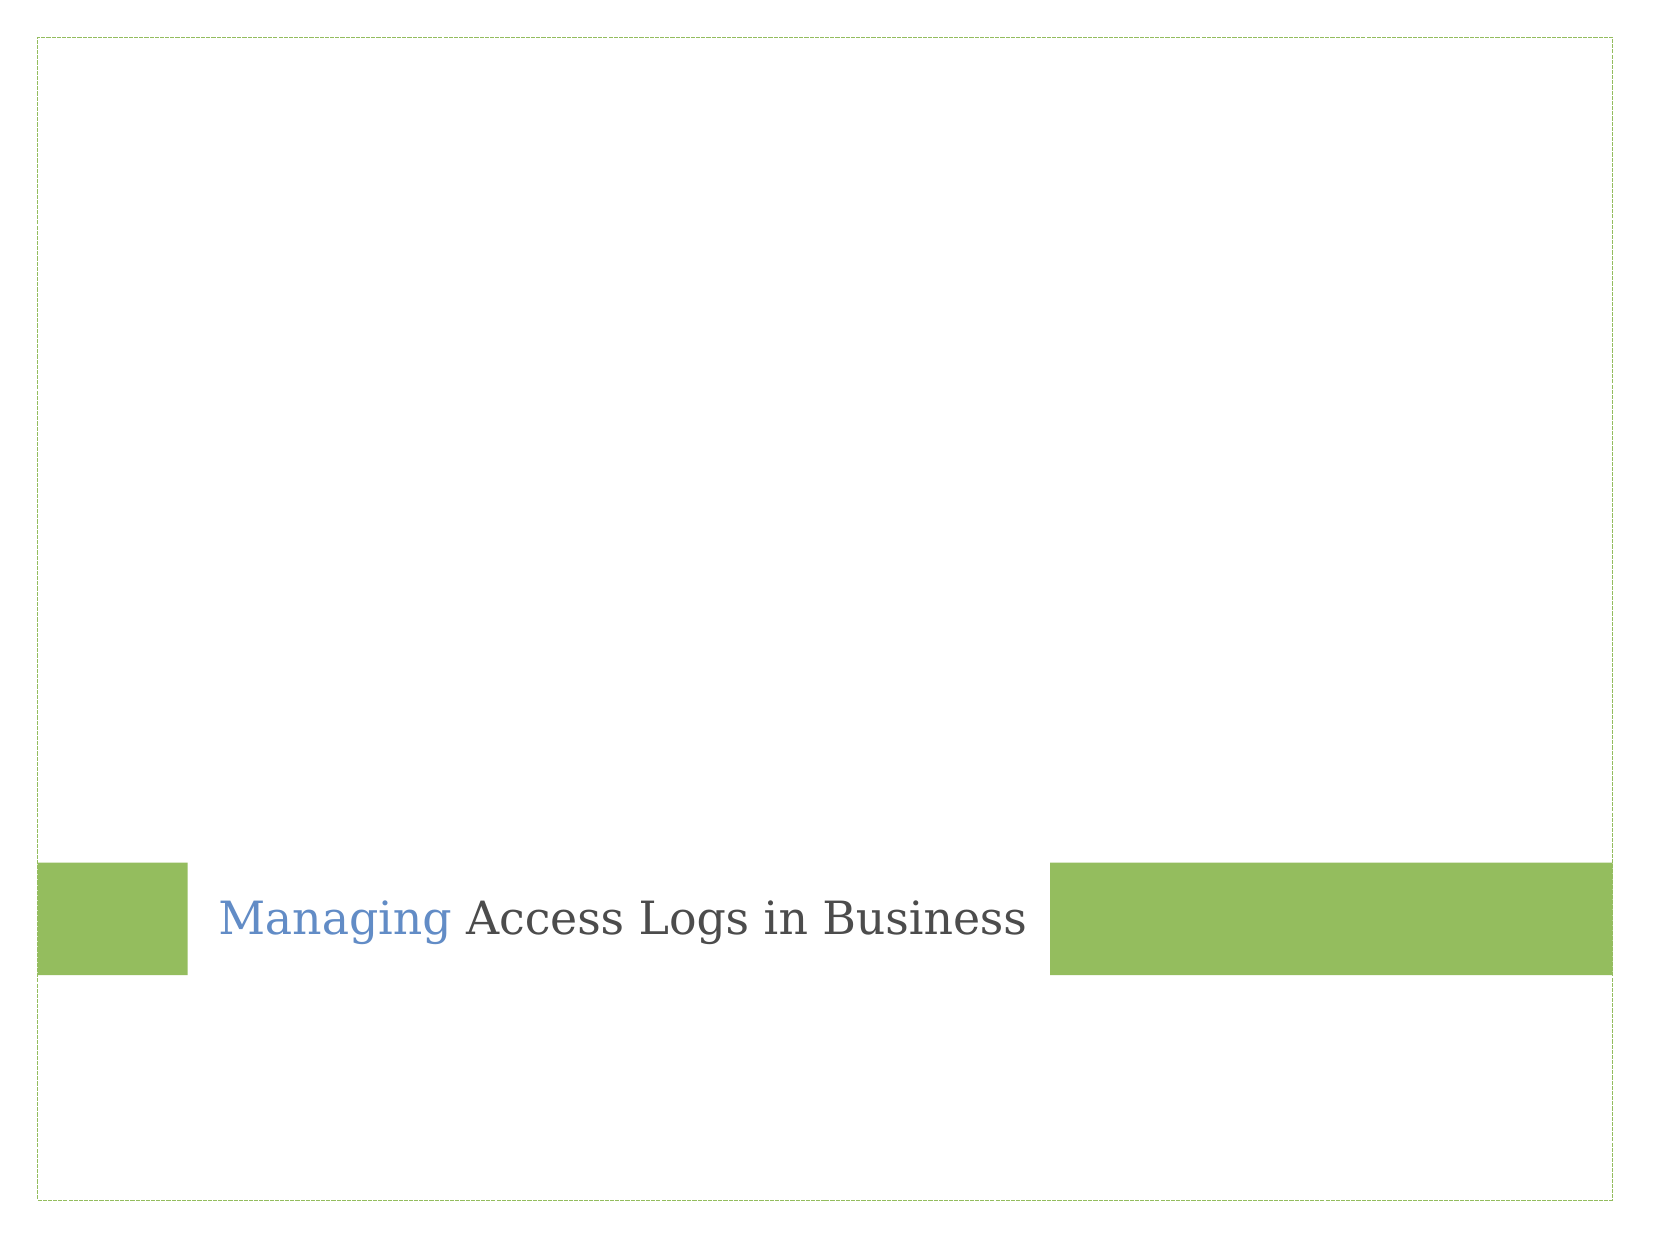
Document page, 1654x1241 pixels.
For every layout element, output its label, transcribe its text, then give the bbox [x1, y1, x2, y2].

text_box [1050, 862, 1613, 976]
text_box [37, 862, 188, 976]
text_box Managing Access Logs in Business [203, 884, 1044, 953]
